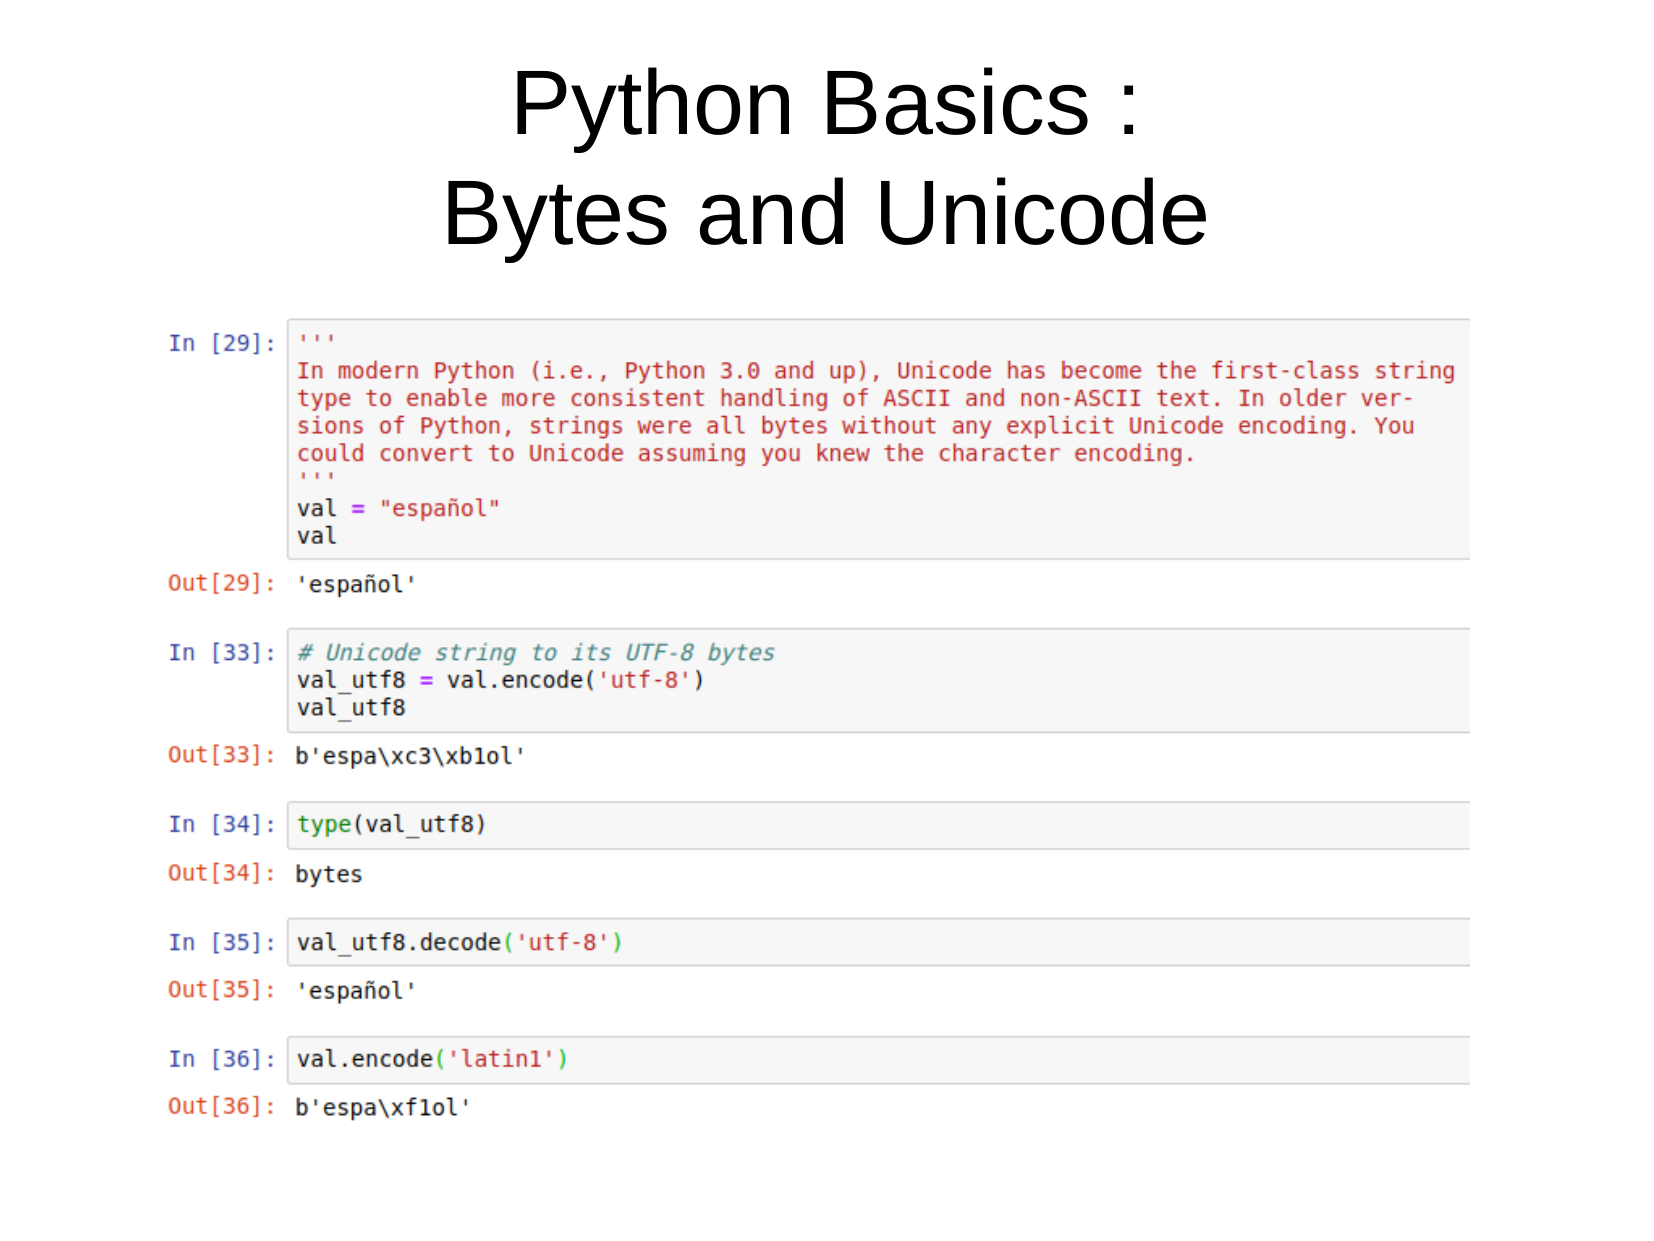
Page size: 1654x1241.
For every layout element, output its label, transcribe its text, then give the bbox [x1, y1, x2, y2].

text_box Python Basics : Bytes and Unicode [82, 49, 1571, 257]
picture [153, 314, 1470, 1140]
